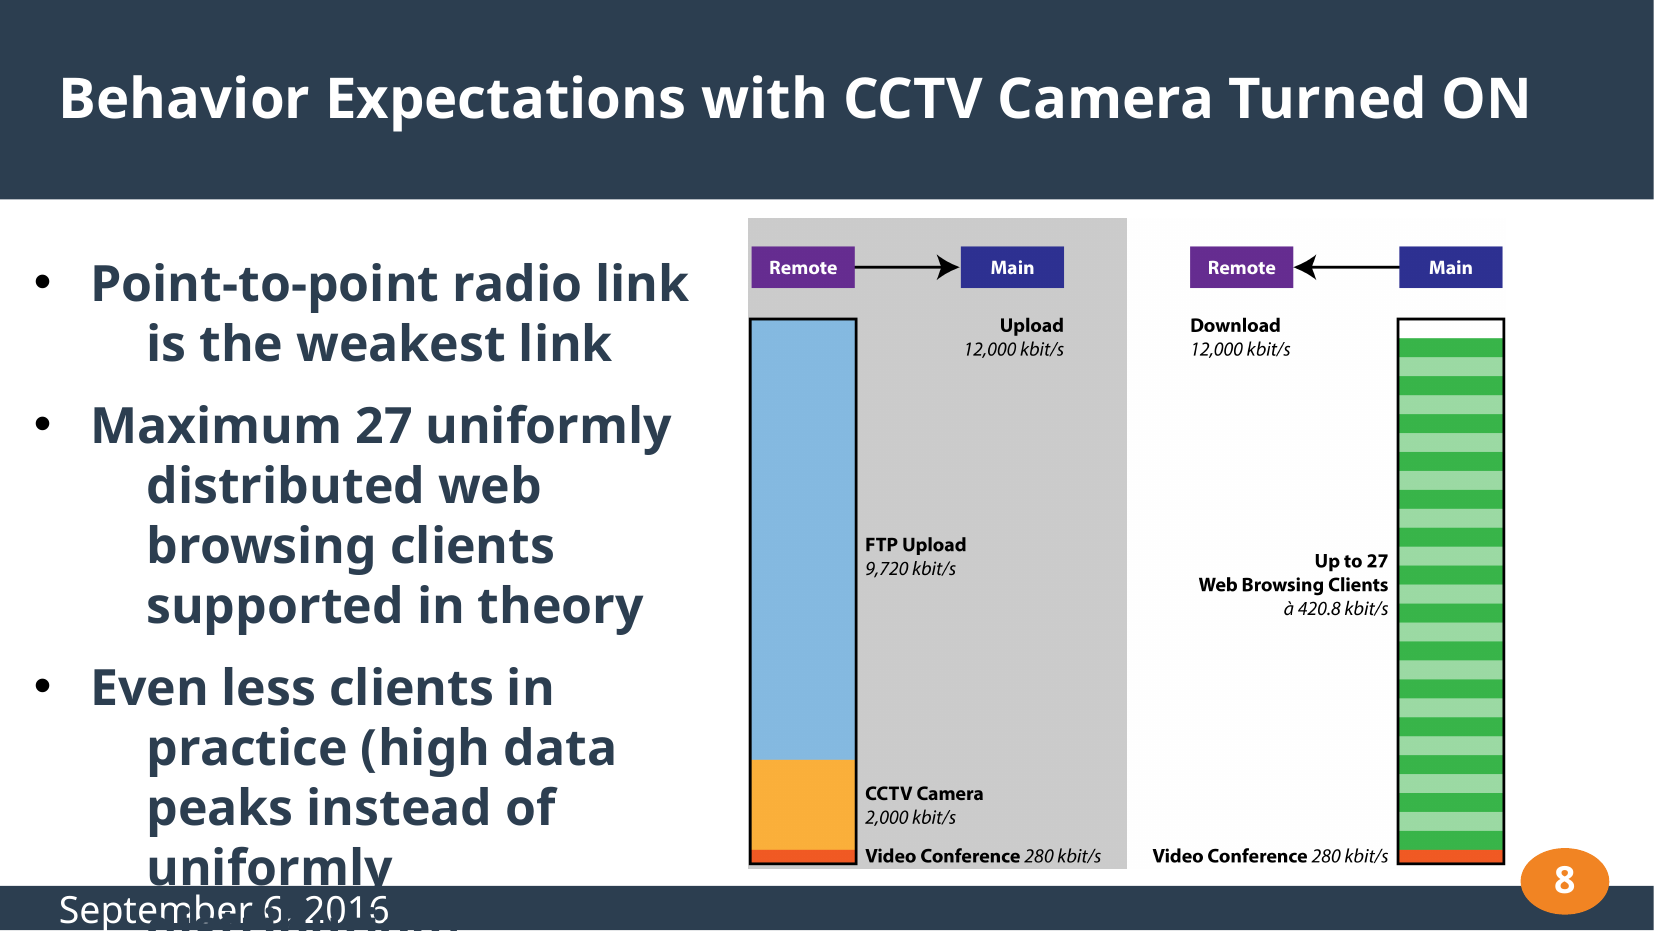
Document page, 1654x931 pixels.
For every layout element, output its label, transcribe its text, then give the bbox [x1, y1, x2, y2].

text_box 10 [1505, 837, 1625, 926]
text_box September 6, 2016 [59, 885, 532, 931]
title Behavior Expectations with CCTV Camera Turned ON [59, 37, 1595, 155]
picture [748, 218, 1506, 869]
text_box Point-to-point radio link is the weakest link Maximum 27 uniformly distributed web browsing clients supported in theory Even less clients in practice (high data peaks instead of uniformly distribution) [18, 243, 725, 864]
